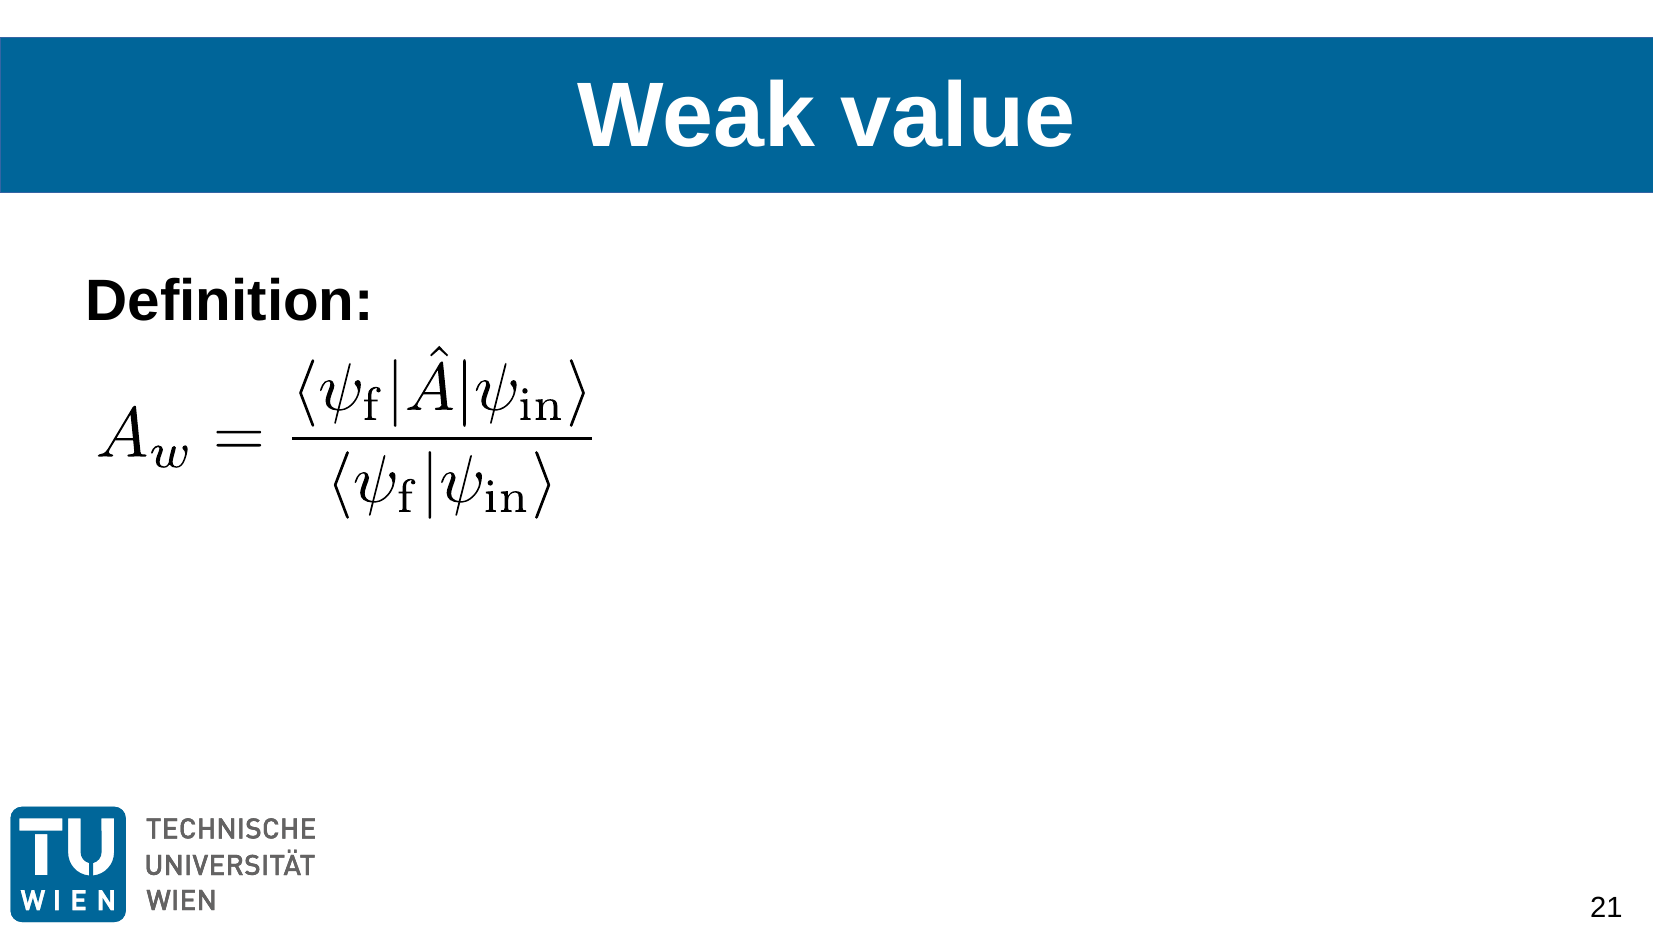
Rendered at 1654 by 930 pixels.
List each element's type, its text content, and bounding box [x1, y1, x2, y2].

picture [96, 361, 189, 489]
picture [195, 334, 606, 530]
title Weak value [0, 37, 1653, 193]
list Definition: [85, 267, 451, 345]
